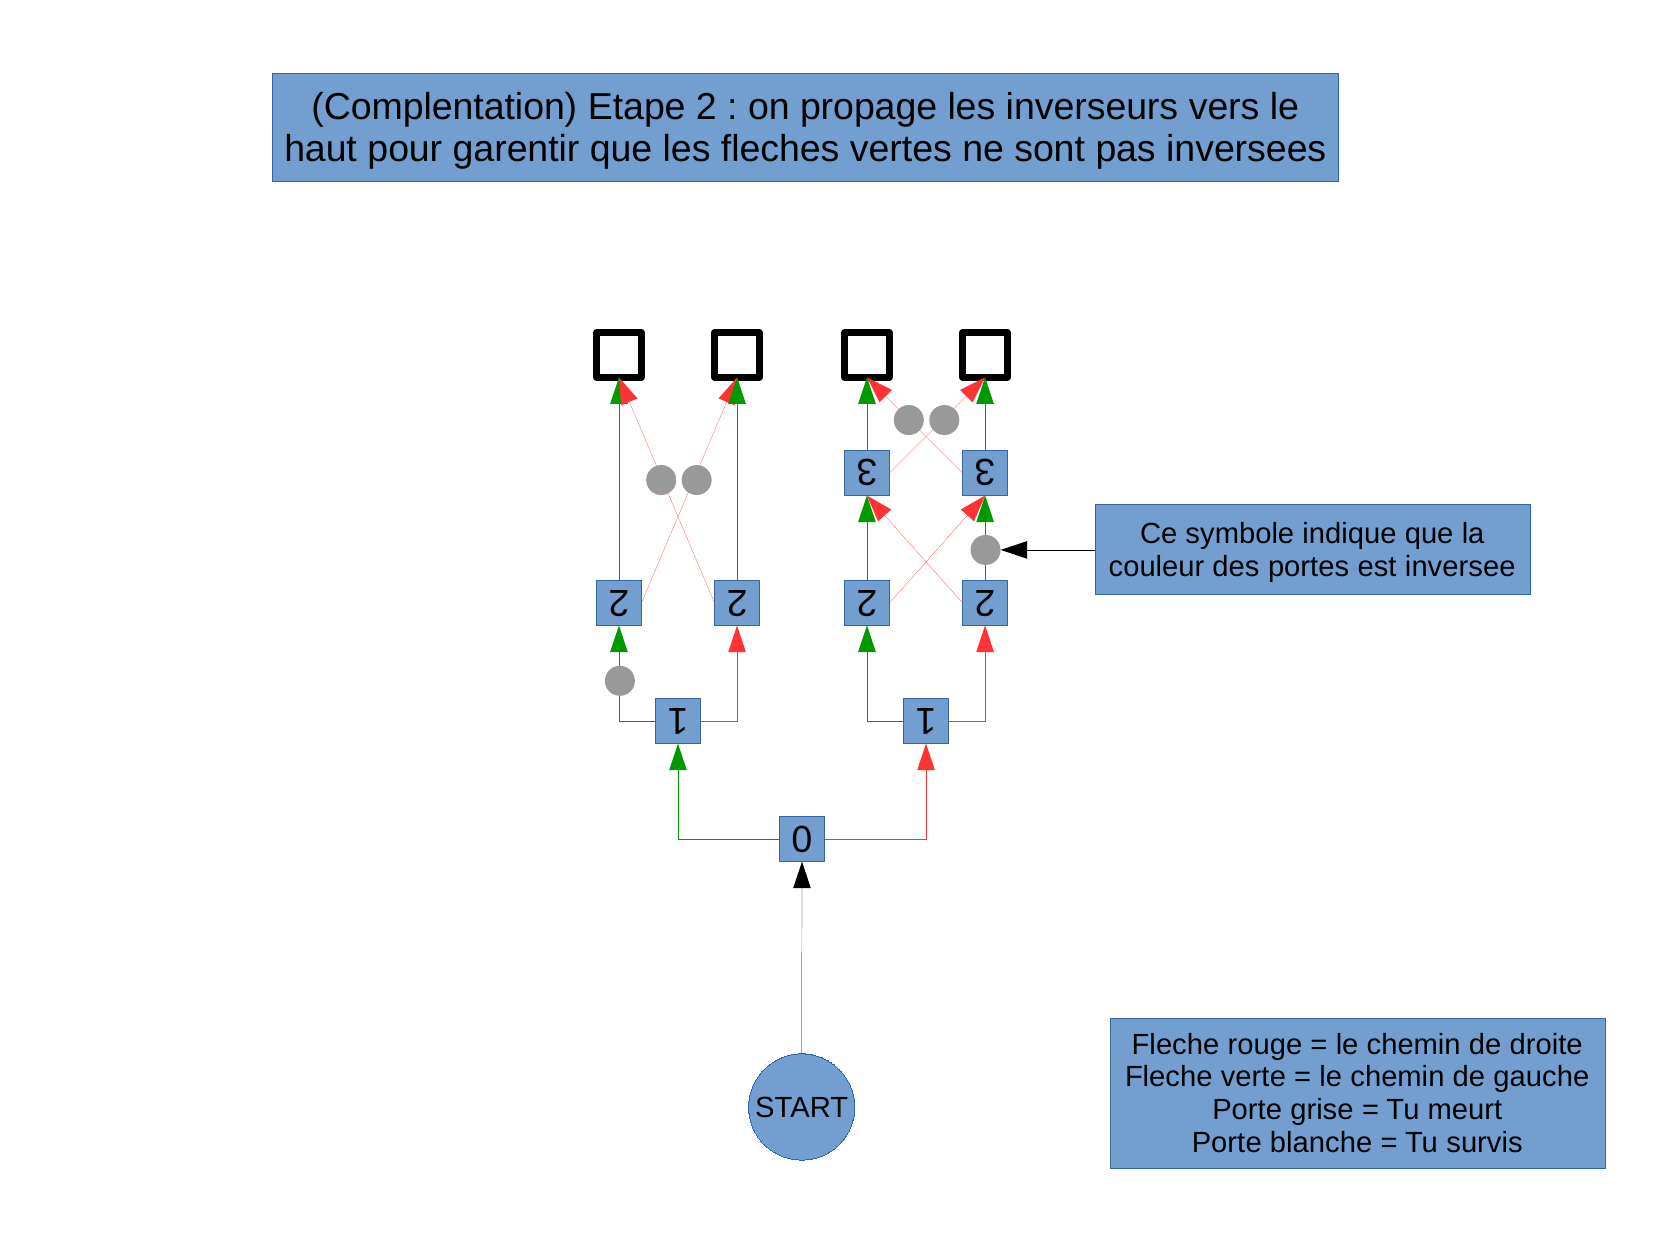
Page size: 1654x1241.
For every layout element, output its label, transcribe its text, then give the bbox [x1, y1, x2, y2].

text_box 1 [903, 698, 949, 744]
text_box Fleche rouge = le chemin de droite Fleche verte = le chemin de gauche Porte grise = Tu meurt Porte blanche = Tu survis [1110, 1018, 1606, 1169]
text_box 2 [714, 580, 760, 626]
text_box 0 [779, 816, 825, 862]
text_box START [748, 1053, 855, 1161]
text_box [929, 405, 960, 436]
text_box [714, 332, 760, 378]
text_box [962, 332, 1008, 378]
text_box 1 [655, 698, 701, 744]
text_box [844, 332, 890, 378]
text_box 3 [962, 450, 1008, 496]
text_box [970, 534, 1001, 565]
text_box Ce symbole indique que la couleur des portes est inversee [1095, 504, 1531, 595]
text_box [681, 465, 712, 496]
text_box 2 [962, 580, 1008, 626]
text_box (Complentation) Etape 2 : on propage les inverseurs vers le haut pour garentir que les fleches vertes ne sont pas inversees [272, 73, 1339, 182]
text_box 3 [844, 450, 890, 496]
text_box [646, 465, 677, 496]
text_box 2 [596, 580, 642, 626]
text_box [893, 405, 924, 436]
text_box [596, 332, 642, 378]
text_box [604, 665, 635, 696]
text_box 2 [844, 580, 890, 626]
